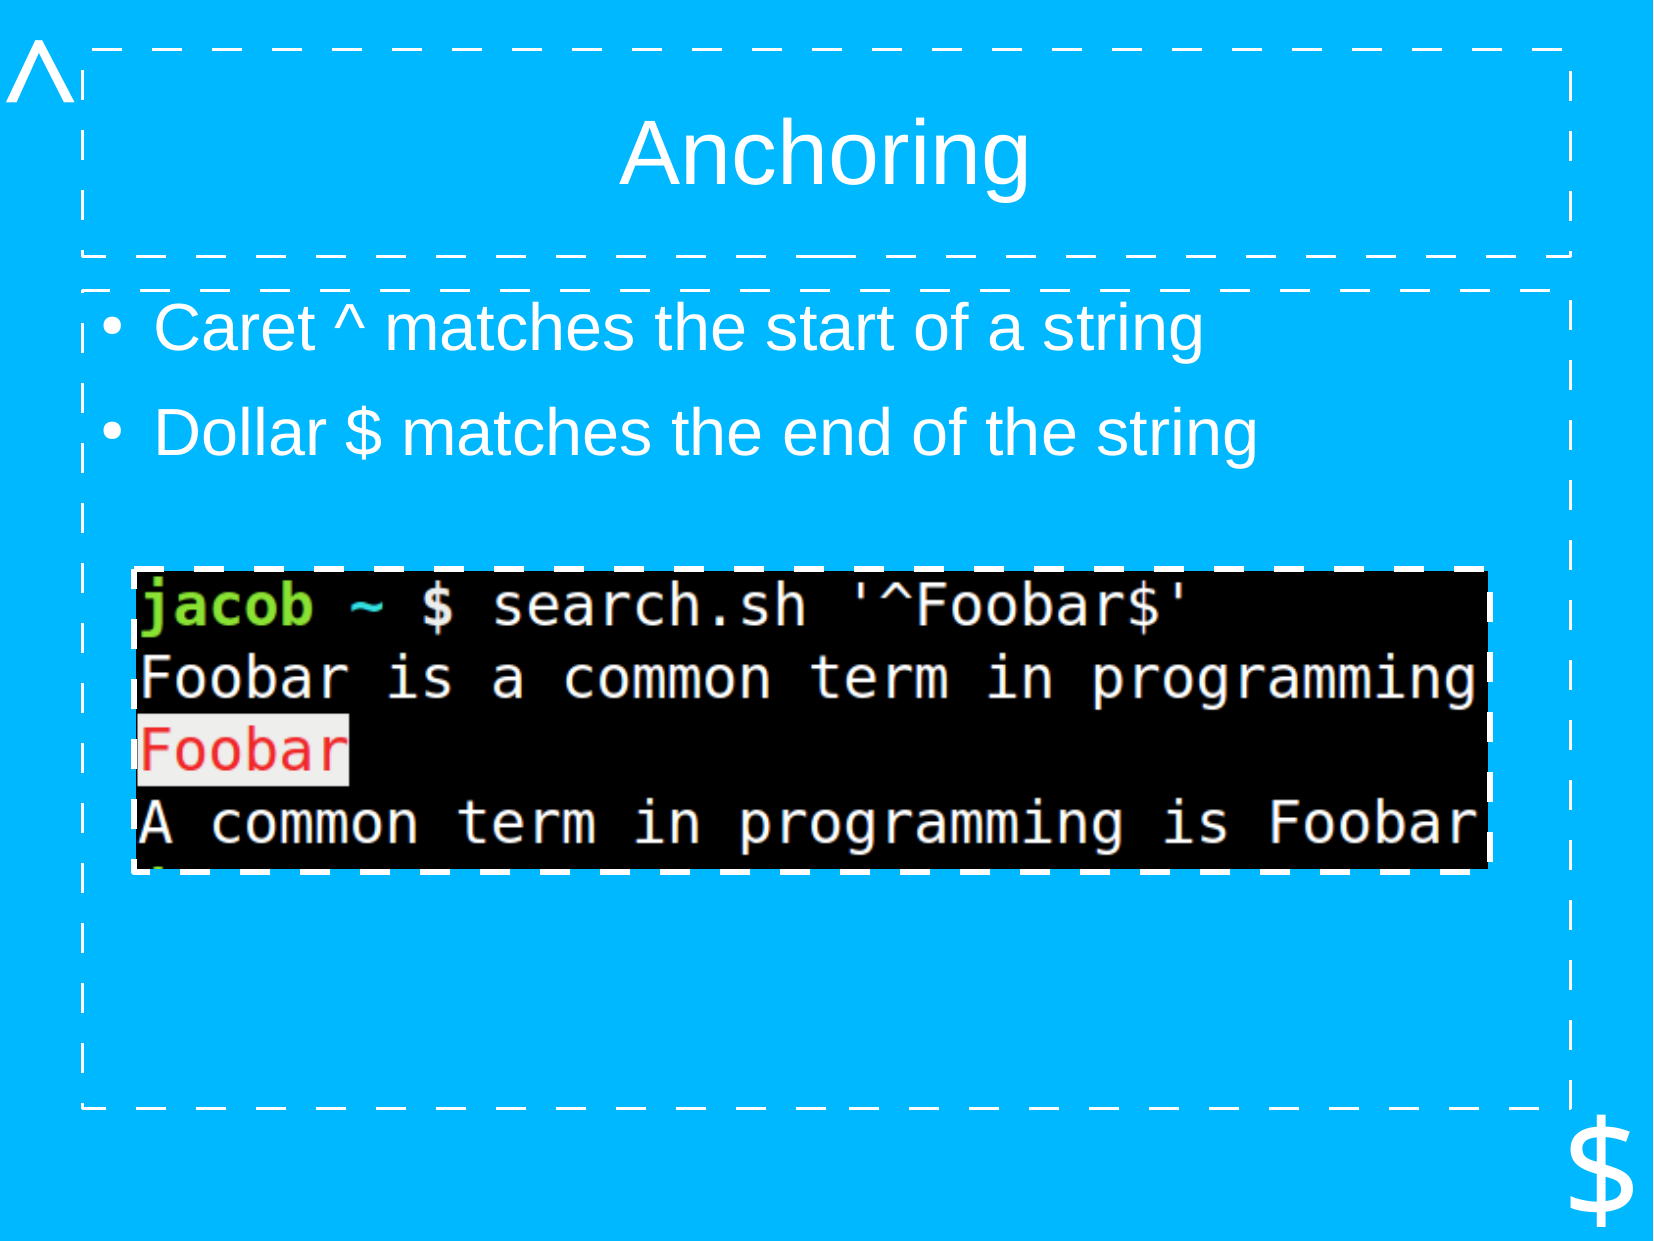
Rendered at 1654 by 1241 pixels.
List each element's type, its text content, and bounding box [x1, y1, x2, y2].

title Anchoring [82, 49, 1571, 257]
list Caret ^ matches the start of a string Dollar $ matches the end of the string [82, 290, 1571, 1109]
picture [136, 571, 1488, 870]
